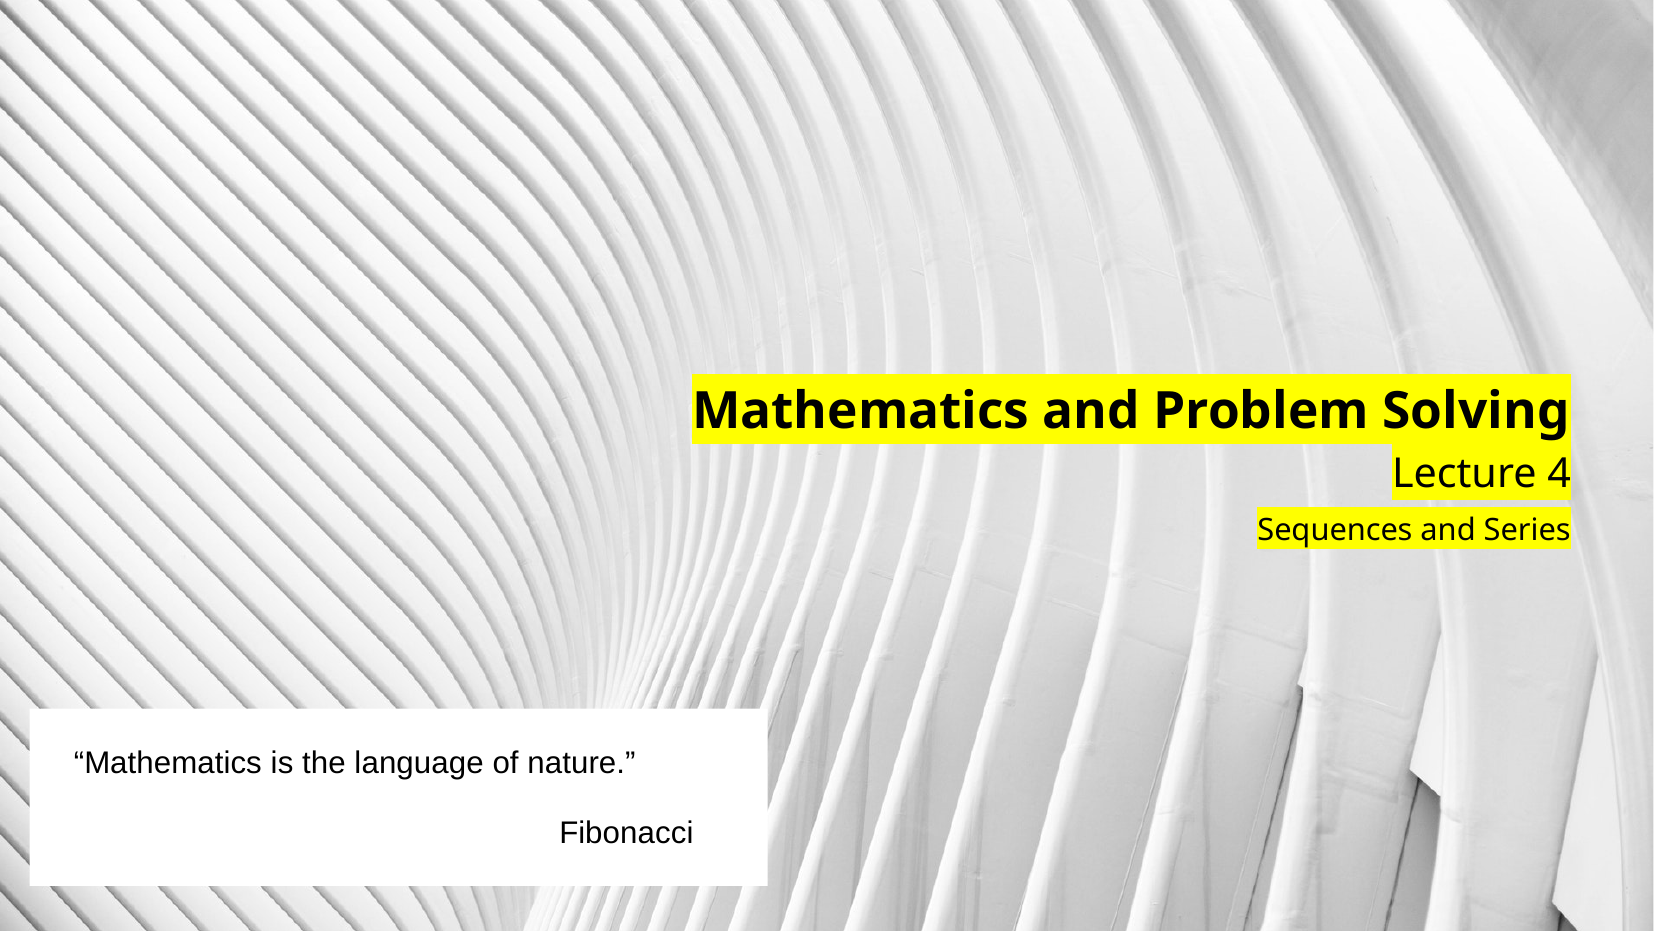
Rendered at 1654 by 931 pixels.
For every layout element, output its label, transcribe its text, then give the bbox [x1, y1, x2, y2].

text_box [29, 708, 768, 886]
list Mathematics and Problem Solving Lecture 4 Sequences and Series [82, 37, 1571, 886]
text_box “Mathematics is the language of nature.” Fibonacci [59, 738, 709, 868]
picture [0, 0, 1654, 931]
